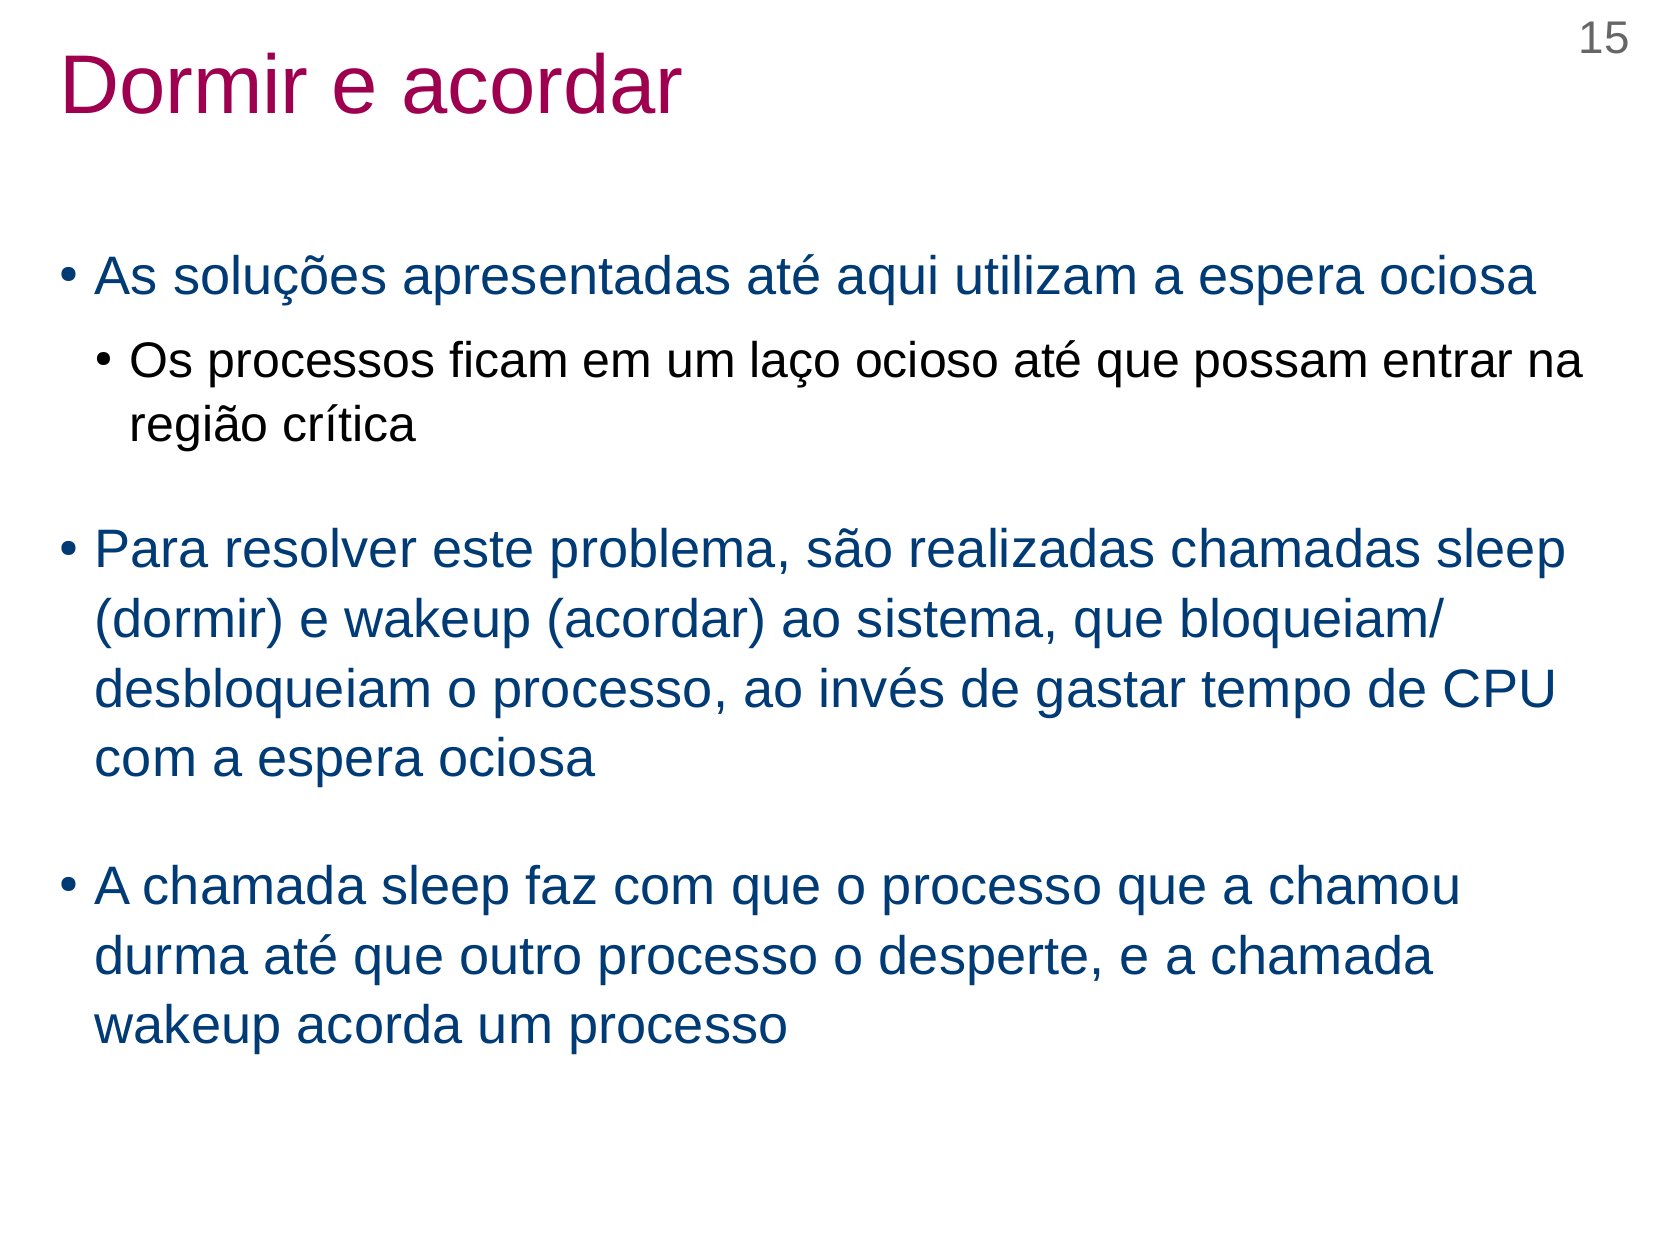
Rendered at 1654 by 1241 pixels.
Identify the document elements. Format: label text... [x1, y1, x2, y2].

list As soluções apresentadas até aqui utilizam a espera ociosa Os processos ficam em um laço ocioso até que possam entrar na região crítica Para resolver este problema, são realizadas chamadas sleep (dormir) e wakeup (acordar) ao sistema, que bloqueiam/ desbloqueiam o processo, ao invés de gastar tempo de CPU com a espera ociosa A chamada sleep faz com que o processo que a chamou durma até que outro processo o desperte, e a chamada wakeup acorda um processo [59, 236, 1595, 1211]
title Dormir e acordar [59, 29, 1595, 148]
